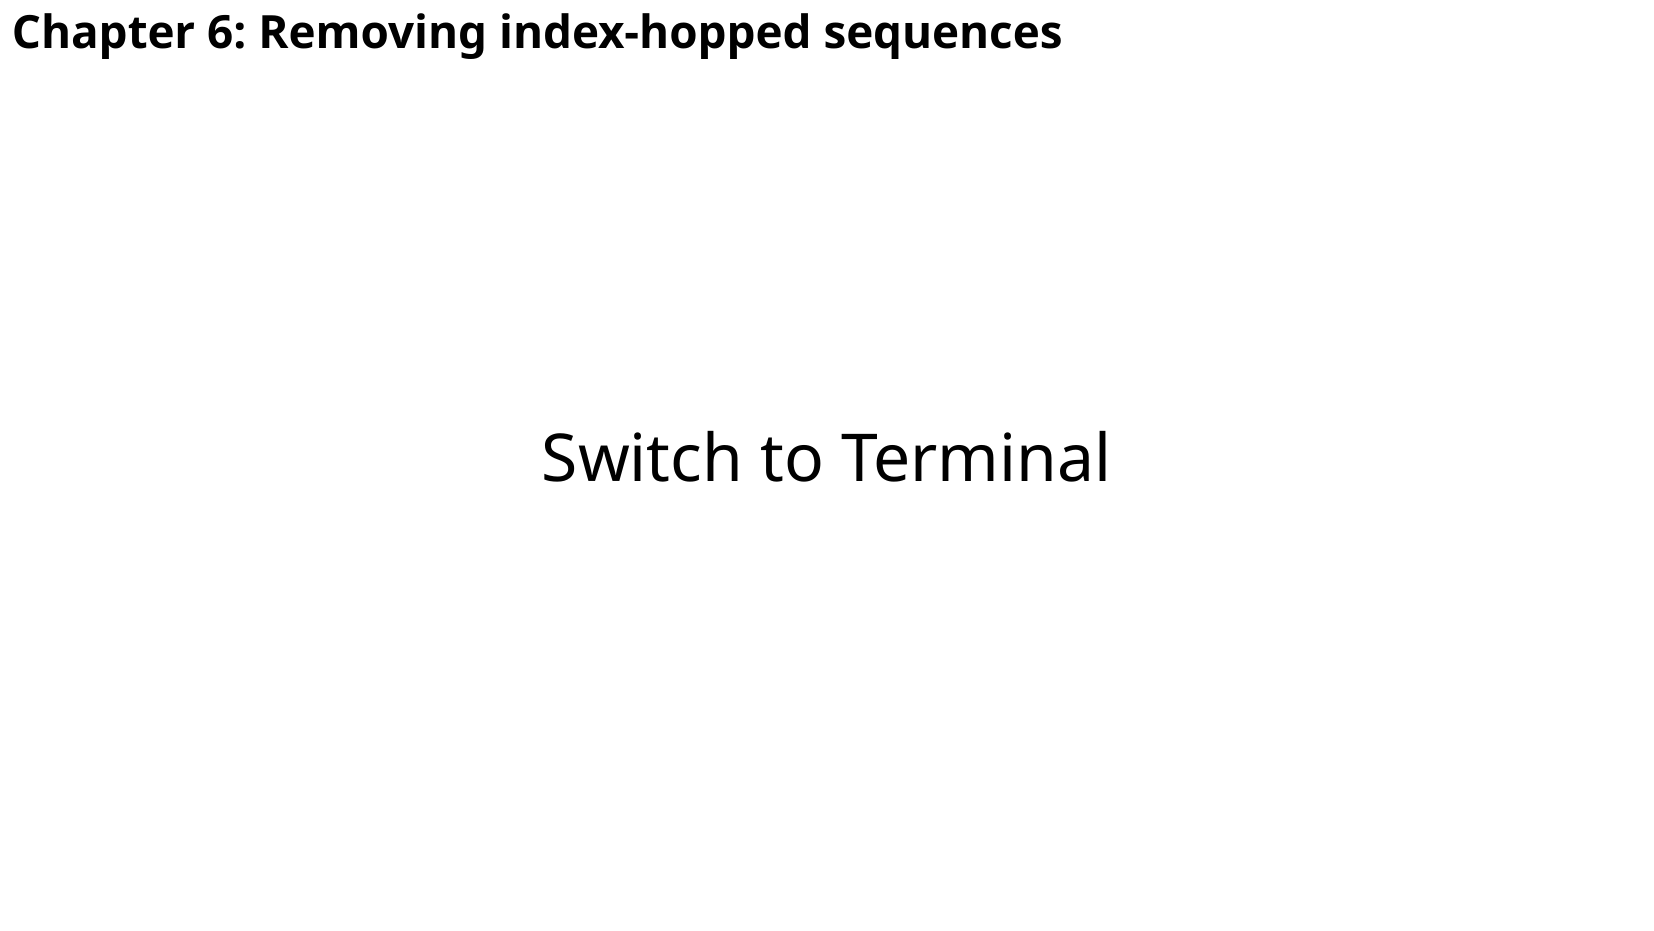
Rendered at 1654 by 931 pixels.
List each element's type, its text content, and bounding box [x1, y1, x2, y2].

title Chapter 6: Removing index-hopped sequences [11, 0, 1642, 130]
list Switch to Terminal [531, 410, 1123, 520]
